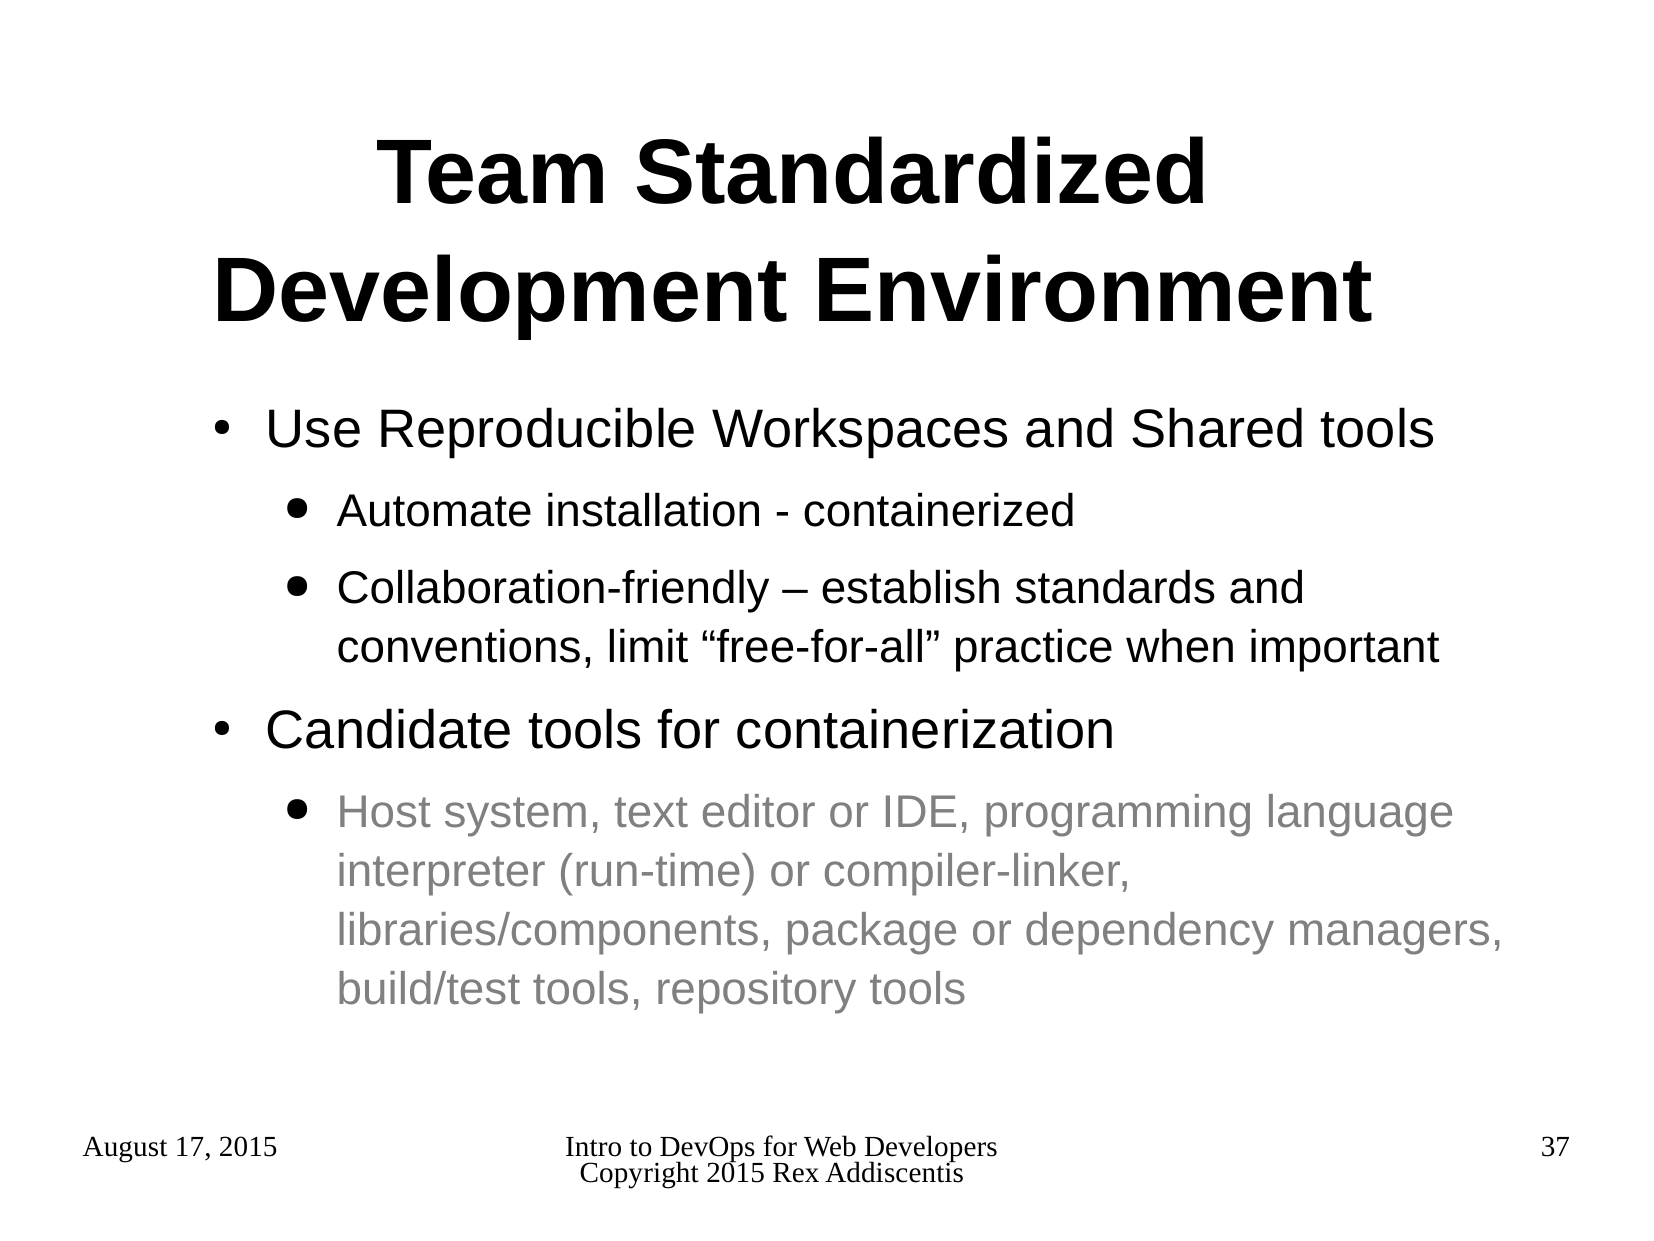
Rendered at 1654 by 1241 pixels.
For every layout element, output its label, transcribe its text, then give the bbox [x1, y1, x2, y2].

list Team Standardized Development Environment [86, 105, 1501, 346]
list Use Reproducible Workspaces and Shared tools Automate installation - containerized Collaboration-friendly – establish standards and conventions, limit “free-for-all” practice when important Candidate tools for containerization Host system, text editor or IDE, programming language interpreter (run-time) or compiler-linker, libraries/components, package or dependency managers, build/test tools, repository tools [194, 389, 1516, 1066]
